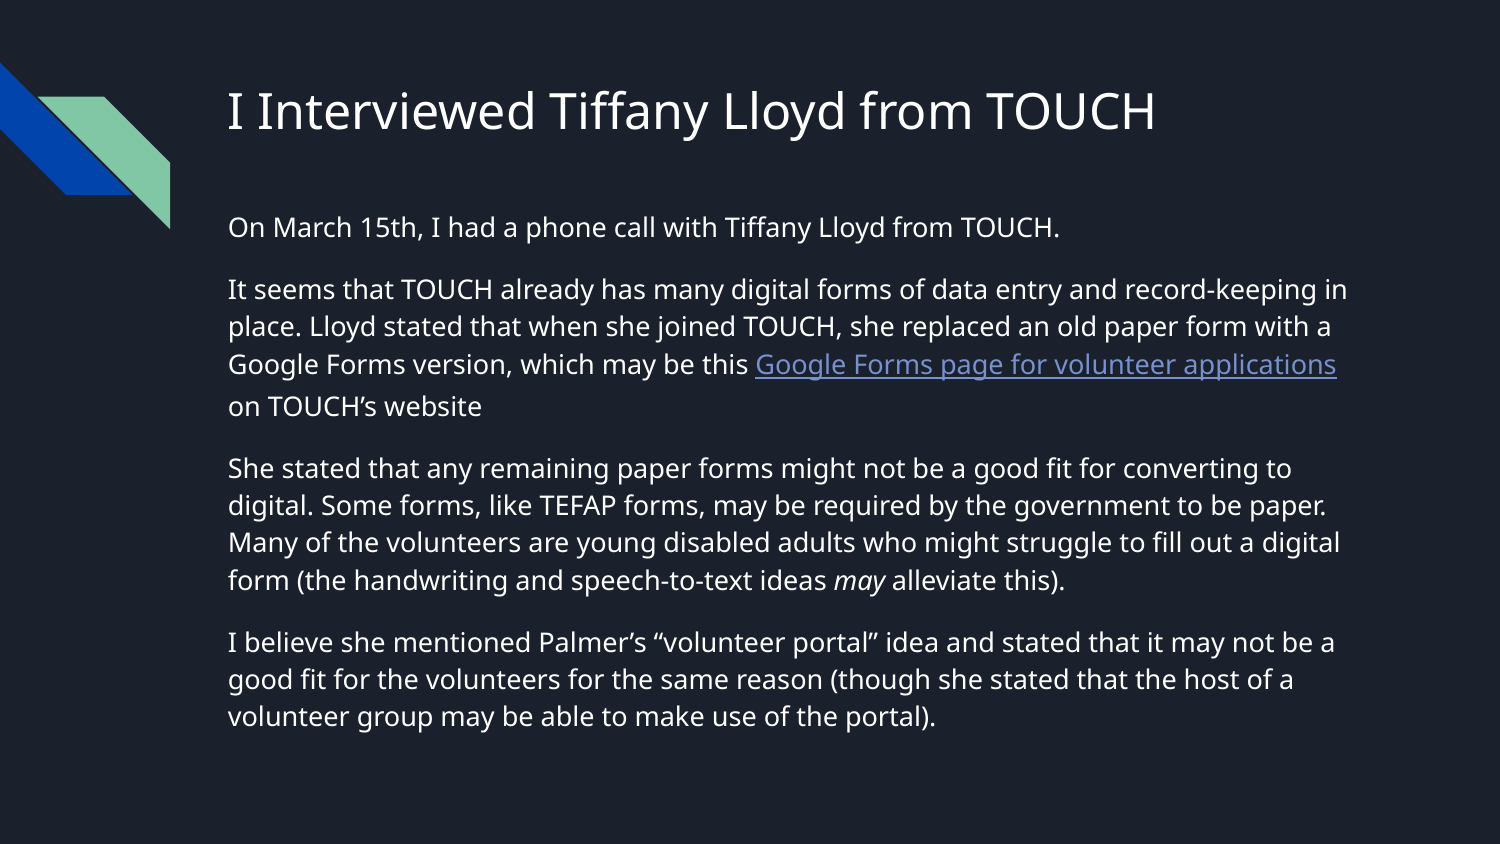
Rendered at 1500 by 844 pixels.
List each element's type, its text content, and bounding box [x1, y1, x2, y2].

list On March 15th, I had a phone call with Tiffany Lloyd from TOUCH. It seems that TOUCH already has many digital forms of data entry and record-keeping in place. Lloyd stated that when she joined TOUCH, she replaced an old paper form with a Google Forms version, which may be this Google Forms page for volunteer applications on TOUCH’s website She stated that any remaining paper forms might not be a good fit for converting to digital. Some forms, like TEFAP forms, may be required by the government to be paper. Many of the volunteers are young disabled adults who might struggle to fill out a digital form (the handwriting and speech-to-text ideas may alleviate this). I believe she mentioned Palmer’s “volunteer portal” idea and stated that it may not be a good fit for the volunteers for the same reason (though she stated that the host of a volunteer group may be able to make use of the portal). [212, 190, 1368, 784]
title I Interviewed Tiffany Lloyd from TOUCH [212, 64, 1368, 190]
